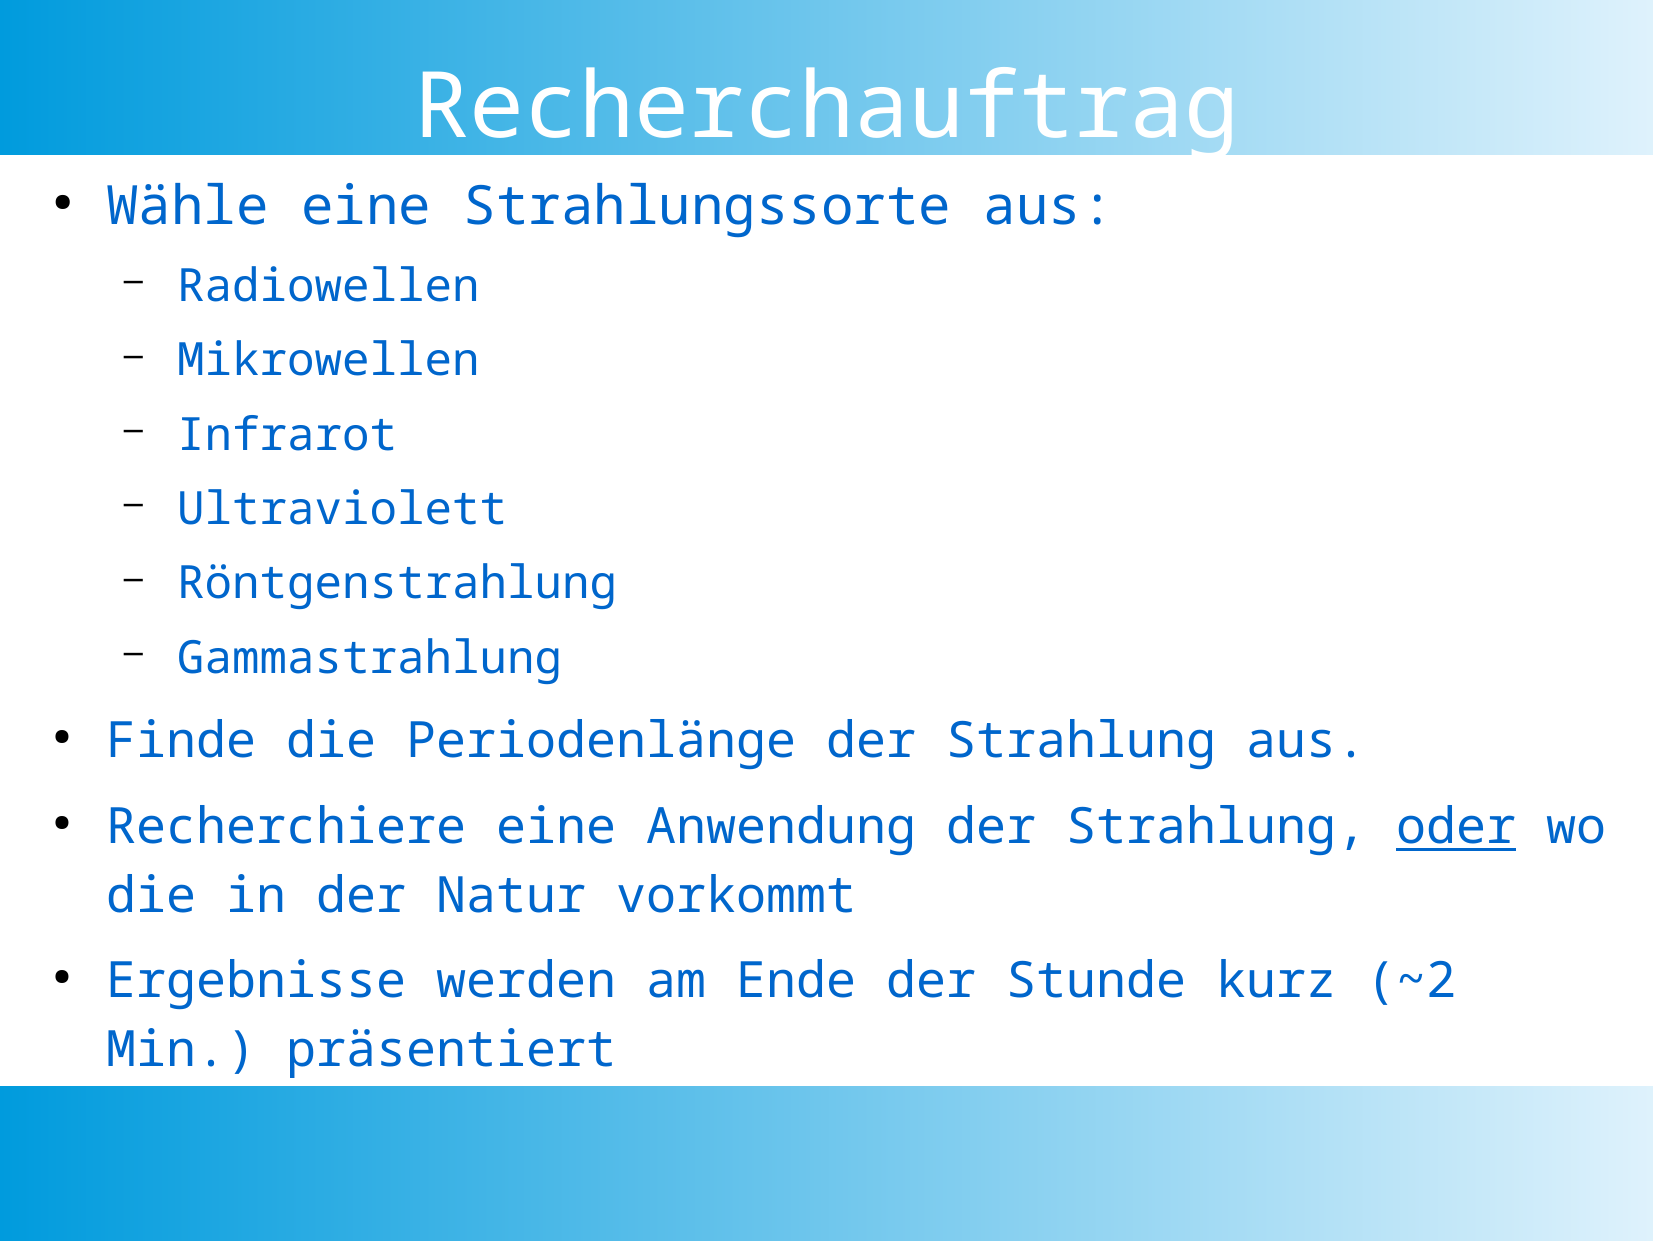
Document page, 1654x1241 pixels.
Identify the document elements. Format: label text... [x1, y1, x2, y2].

list Wähle eine Strahlungssorte aus: Radiowellen Mikrowellen Infrarot Ultraviolett Röntgenstrahlung Gammastrahlung Finde die Periodenlänge der Strahlung aus. Recherchiere eine Anwendung der Strahlung, oder wo die in der Natur vorkommt Ergebnisse werden am Ende der Stunde kurz (~2 Min.) präsentiert [35, 166, 1630, 886]
title Recherchauftrag [82, 40, 1571, 163]
